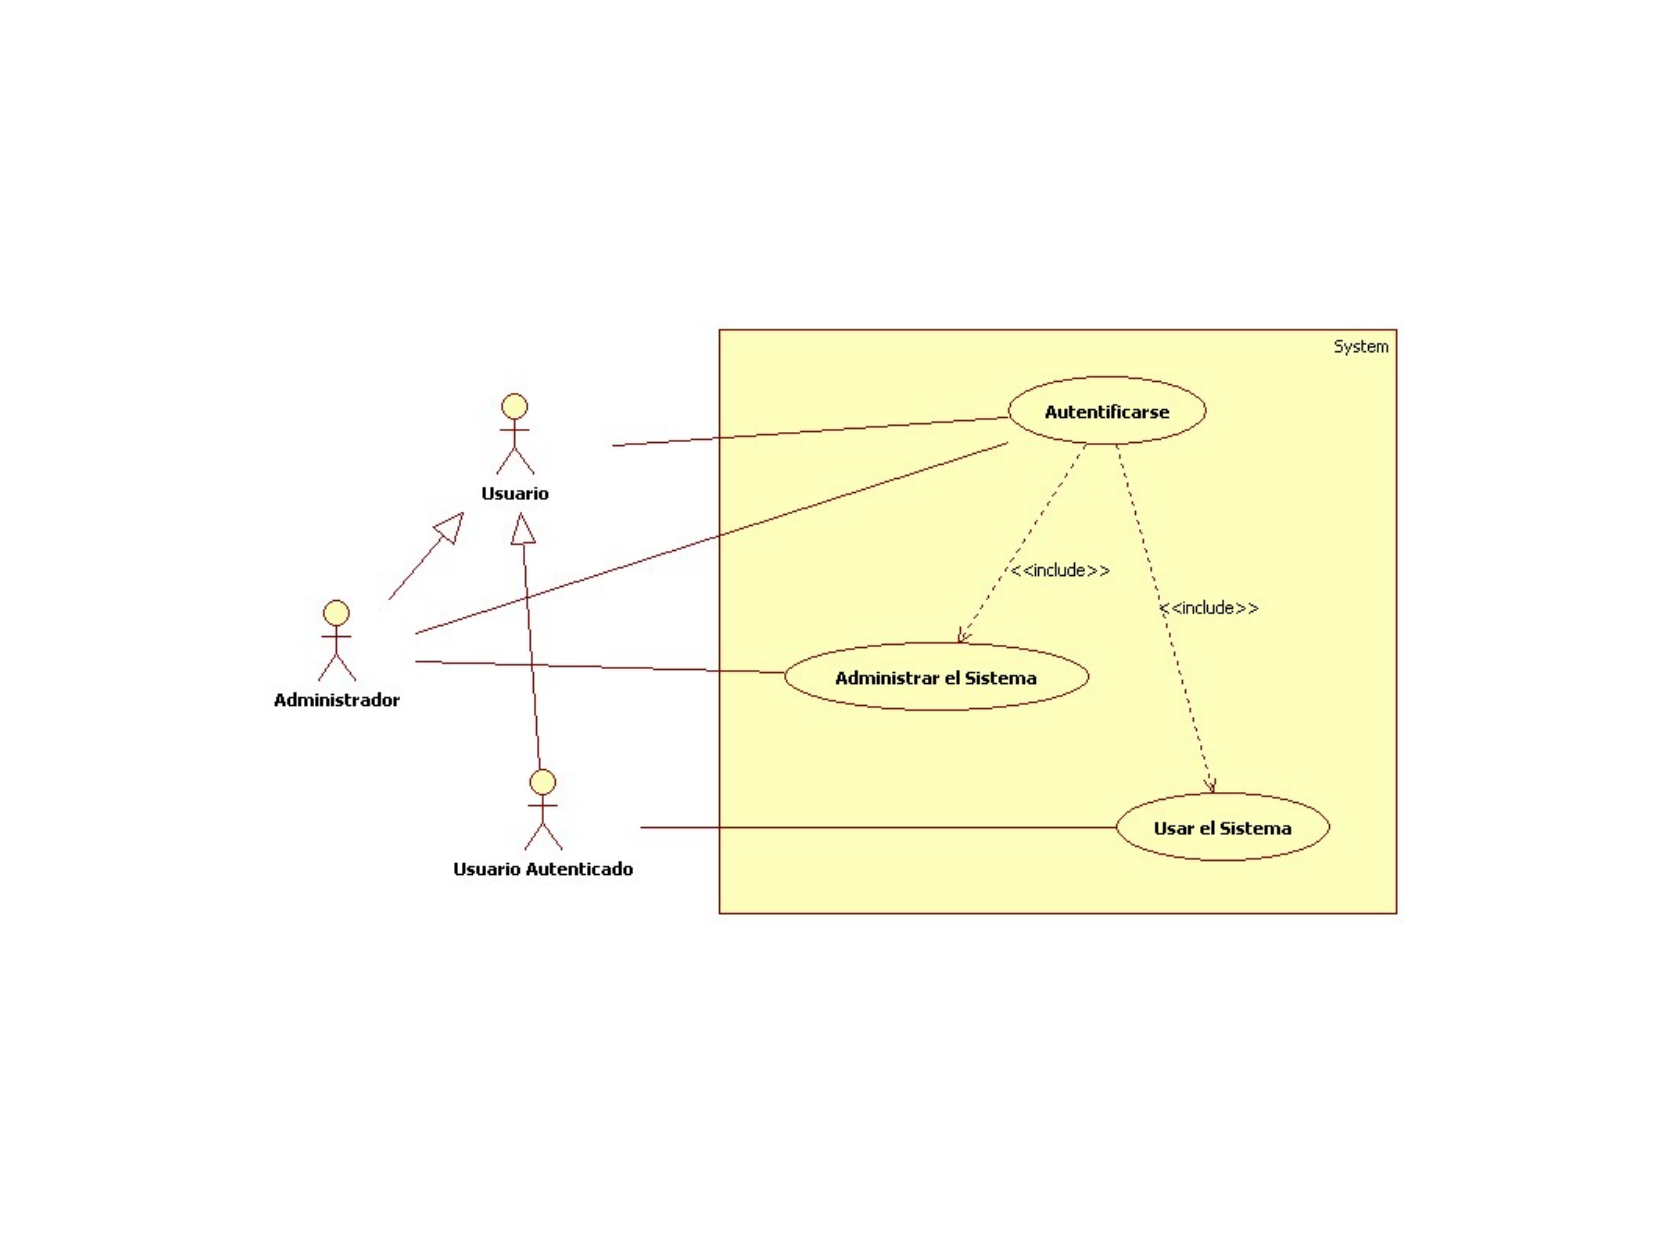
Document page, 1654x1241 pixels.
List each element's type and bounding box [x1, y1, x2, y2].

picture [228, 298, 1429, 946]
